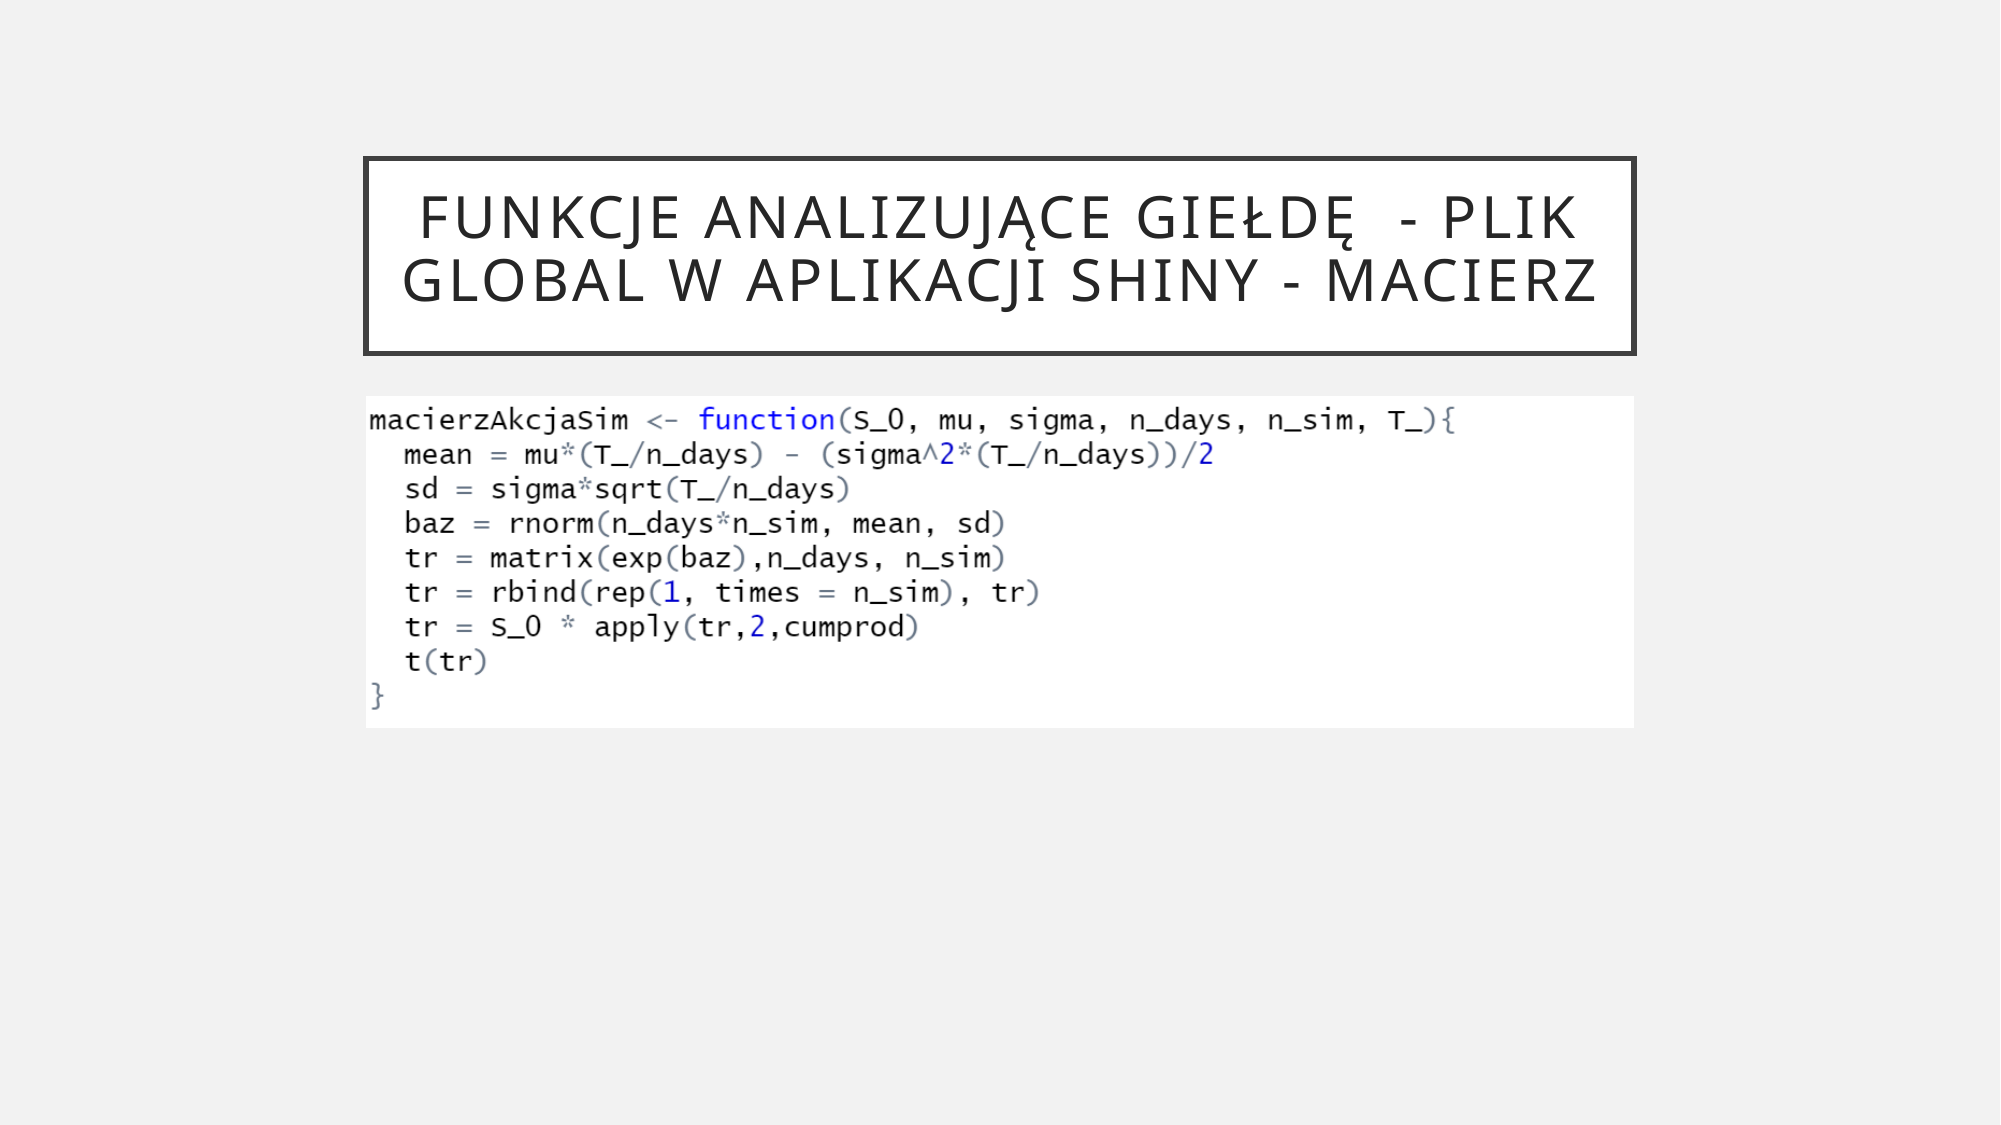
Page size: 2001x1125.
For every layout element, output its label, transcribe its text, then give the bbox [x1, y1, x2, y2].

title Funkcje analizujące giełdę - plik global w aplikacji shiny - macierz [366, 158, 1634, 354]
picture [366, 396, 1634, 728]
